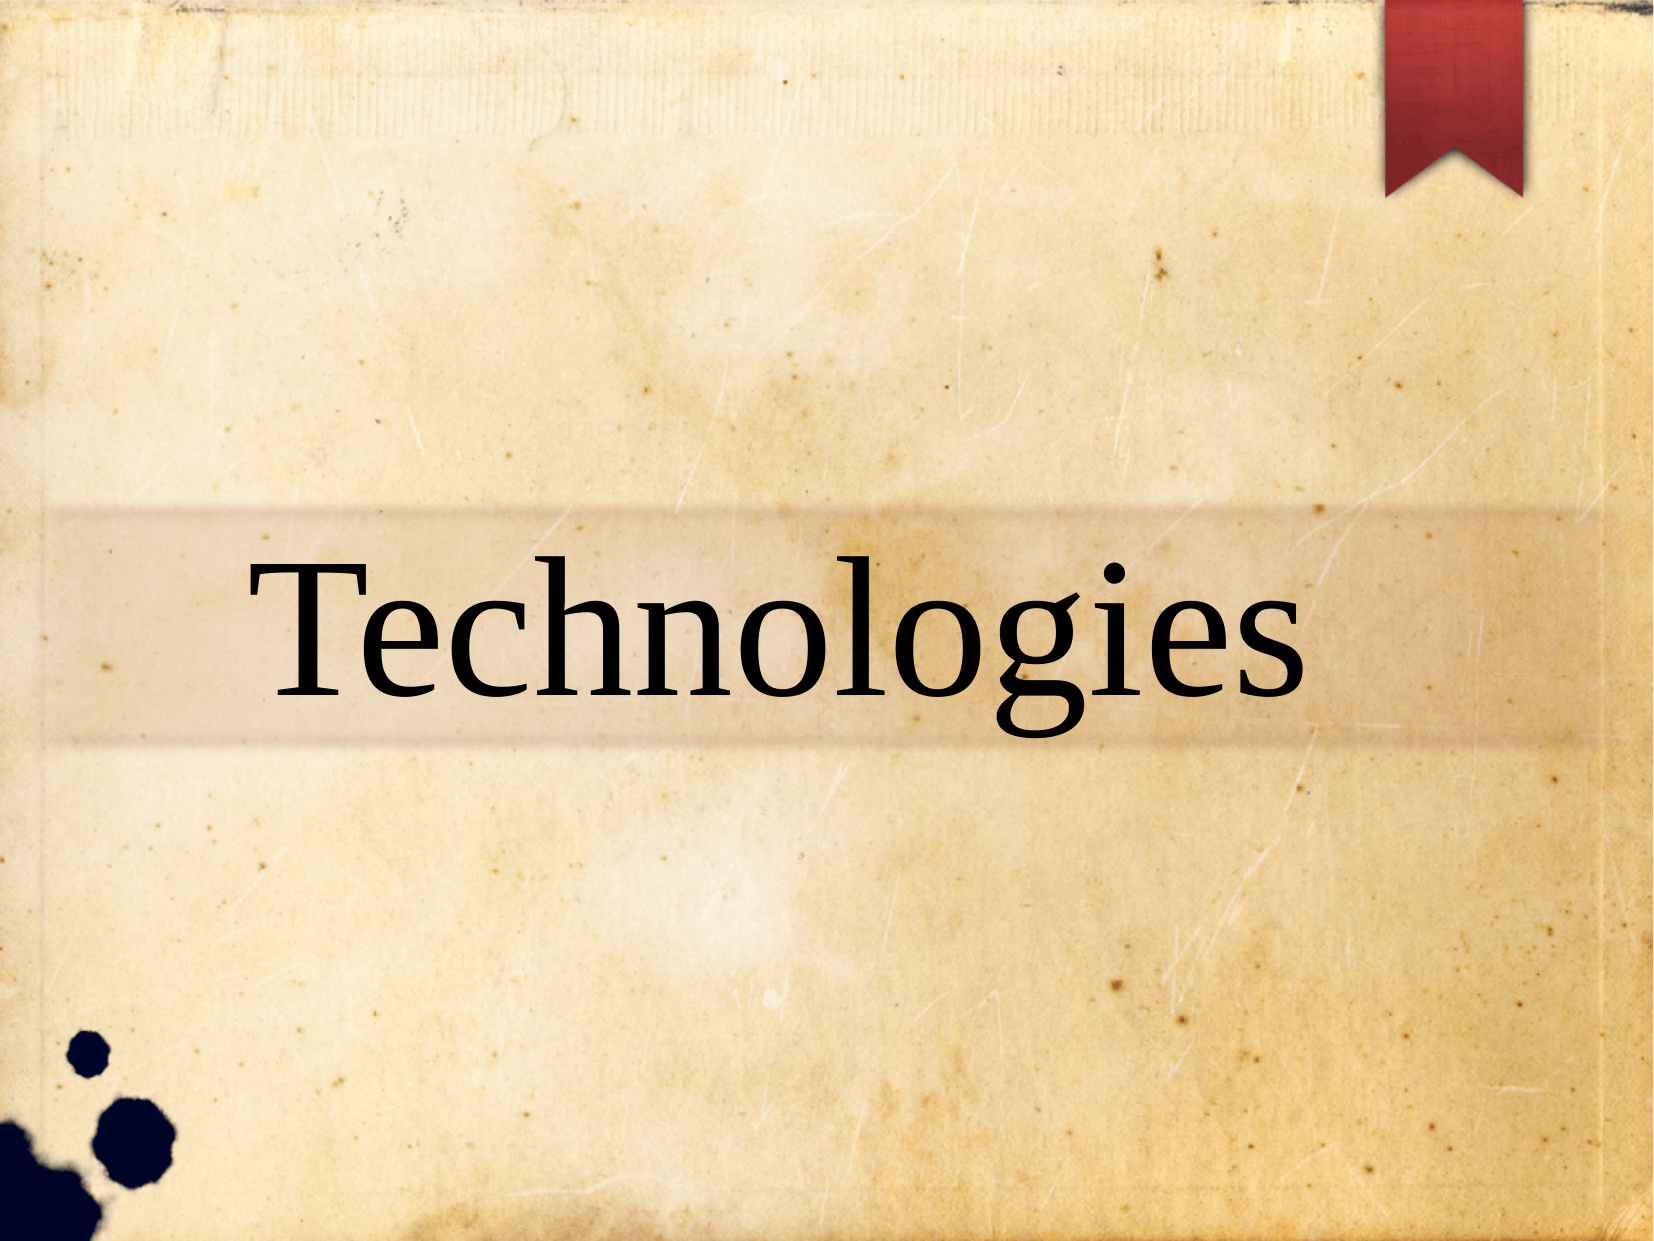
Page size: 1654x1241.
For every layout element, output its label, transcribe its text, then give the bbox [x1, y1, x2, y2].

title Technologies [147, 516, 1412, 739]
picture [0, 0, 1654, 1241]
